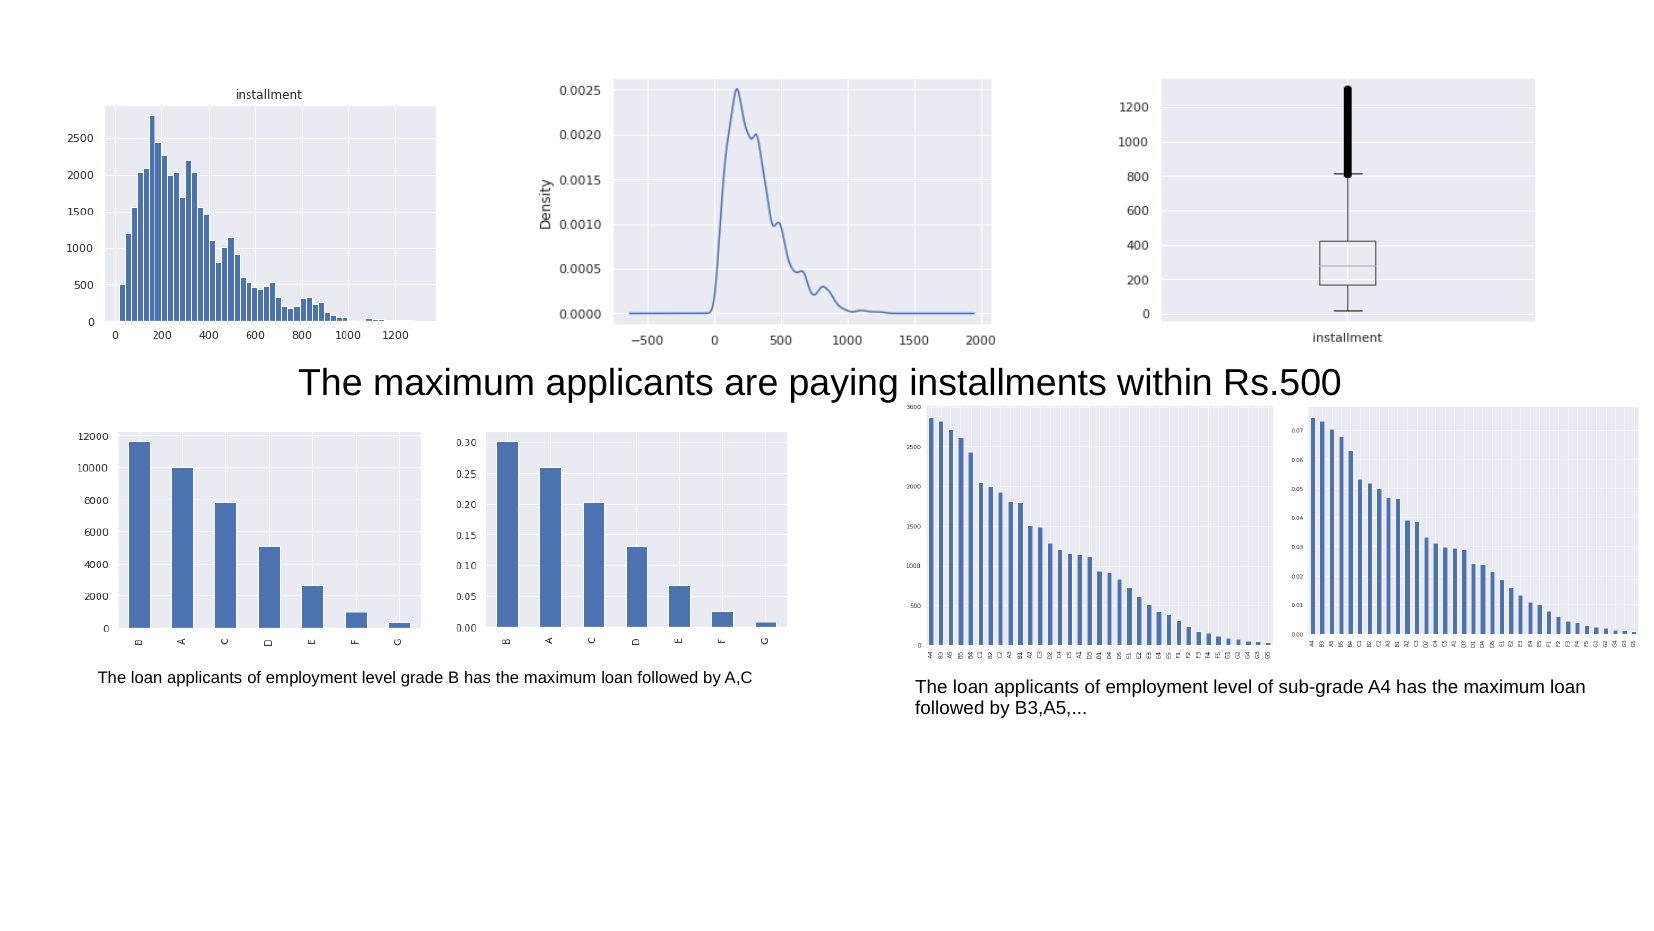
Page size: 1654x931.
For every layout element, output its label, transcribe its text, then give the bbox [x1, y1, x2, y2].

picture [902, 401, 1276, 662]
picture [448, 425, 793, 649]
picture [59, 82, 441, 347]
text_box The loan applicants of employment level of sub-grade A4 has the maximum loan followed by B3,A5,... [900, 668, 1654, 768]
picture [531, 70, 1004, 354]
picture [1110, 70, 1542, 352]
picture [1287, 403, 1642, 650]
picture [70, 425, 426, 650]
text_box The maximum applicants are paying installments within Rs.500 [283, 354, 1358, 412]
text_box The loan applicants of employment level grade B has the maximum loan followed by A,C [82, 661, 1577, 719]
